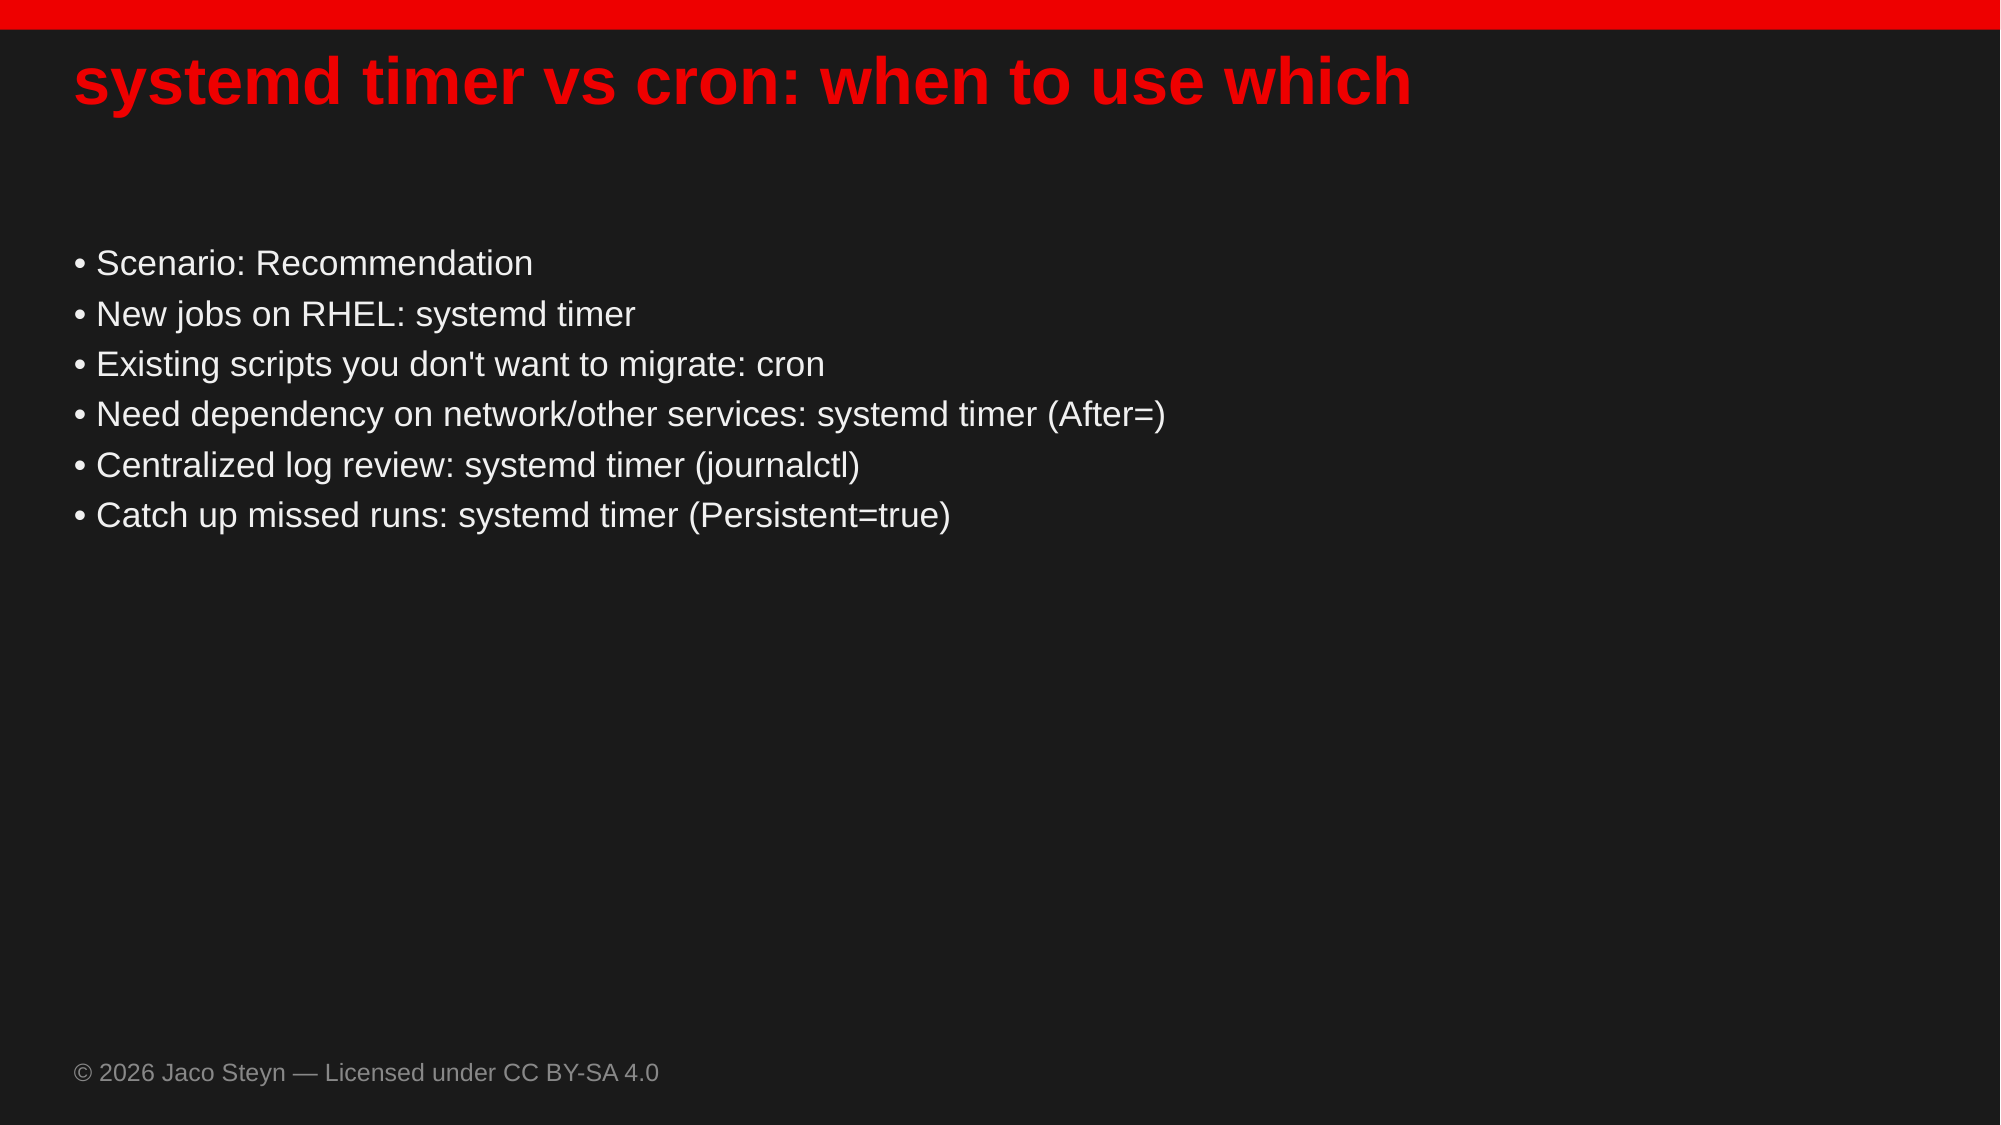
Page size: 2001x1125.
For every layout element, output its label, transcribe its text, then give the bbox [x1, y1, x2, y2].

text_box [0, 0, 2001, 30]
text_box © 2026 Jaco Steyn — Licensed under CC BY-SA 4.0 [59, 1051, 1942, 1093]
text_box • Scenario: Recommendation • New jobs on RHEL: systemd timer • Existing scripts you don't want to migrate: cron • Need dependency on network/other services: systemd timer (After=) • Centralized log review: systemd timer (journalctl) • Catch up missed runs: systemd timer (Persistent=true) [59, 236, 1942, 1037]
text_box systemd timer vs cron: when to use which [59, 36, 1942, 208]
